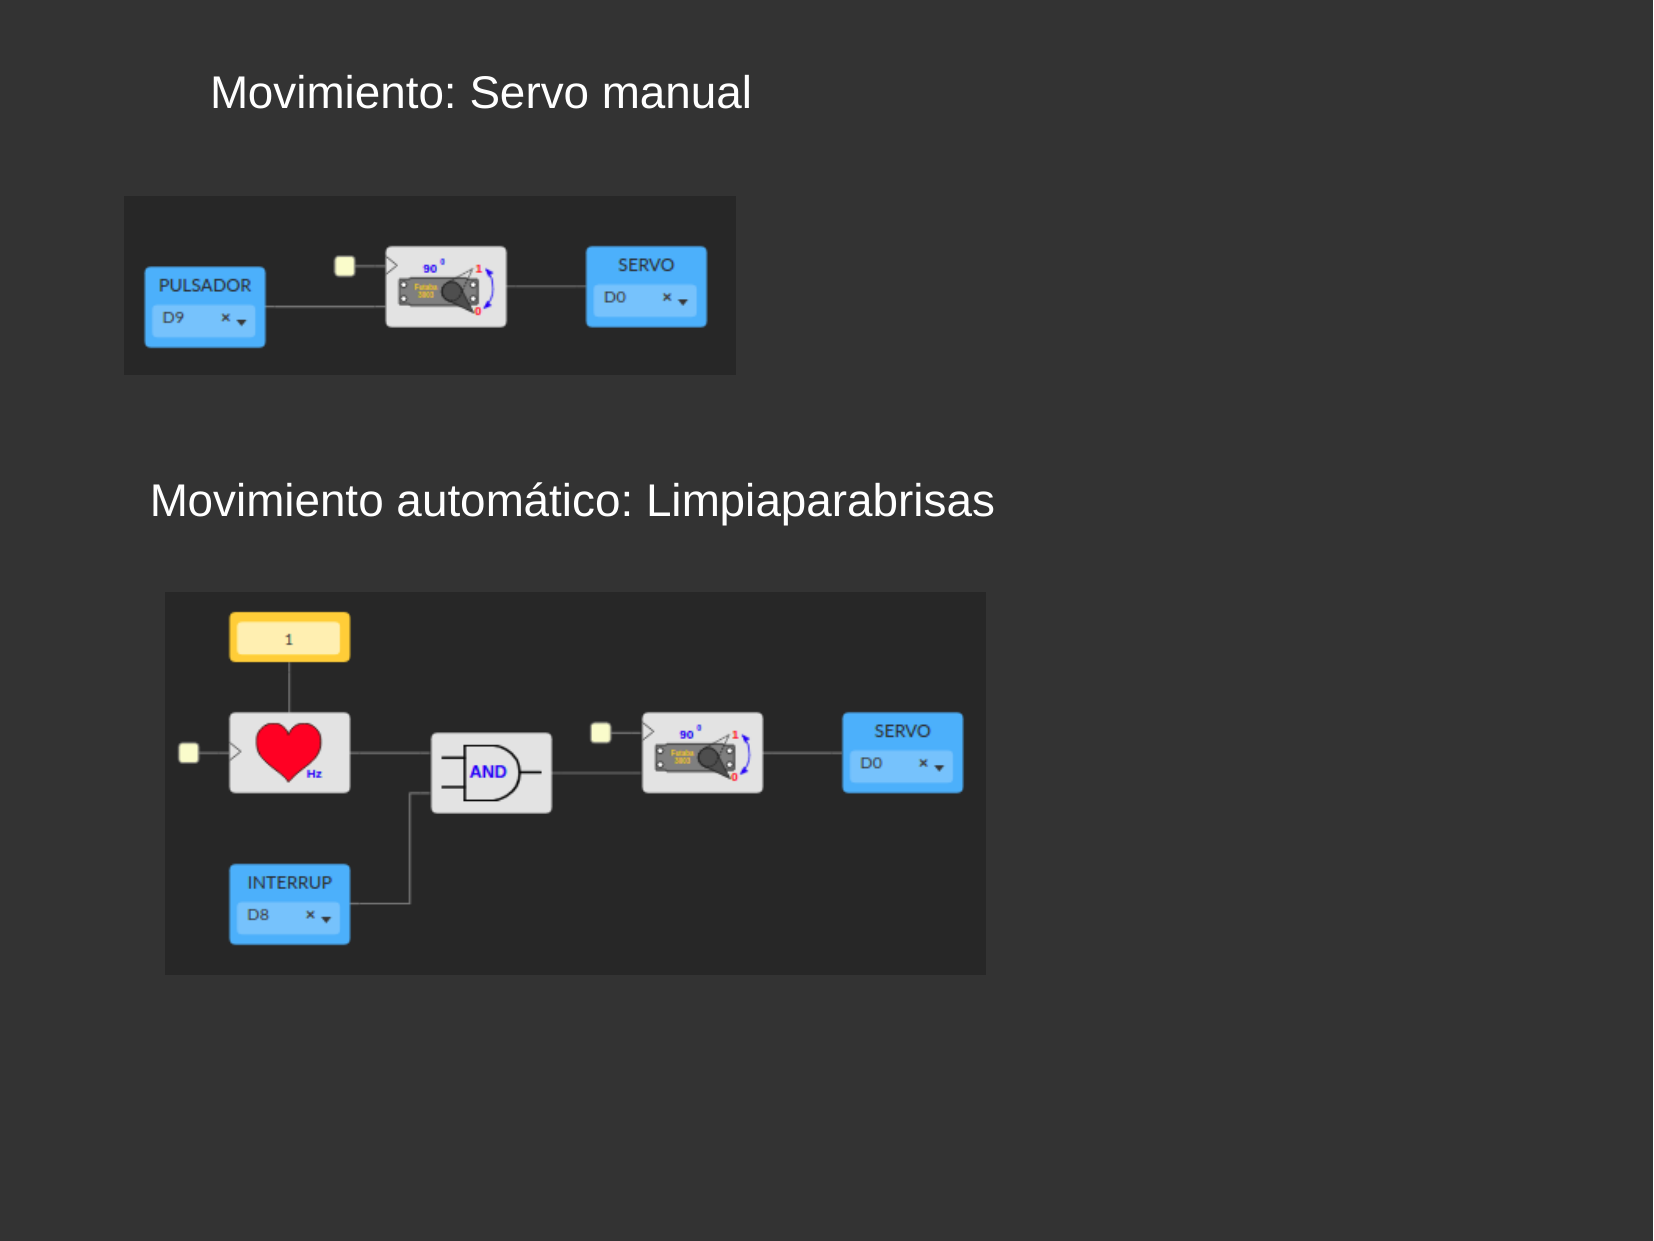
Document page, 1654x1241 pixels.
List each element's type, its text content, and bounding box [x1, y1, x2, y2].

picture [165, 592, 986, 976]
text_box Movimiento automático: Limpiaparabrisas [135, 467, 1170, 586]
text_box Movimiento: Servo manual [195, 60, 901, 151]
picture [124, 196, 736, 376]
